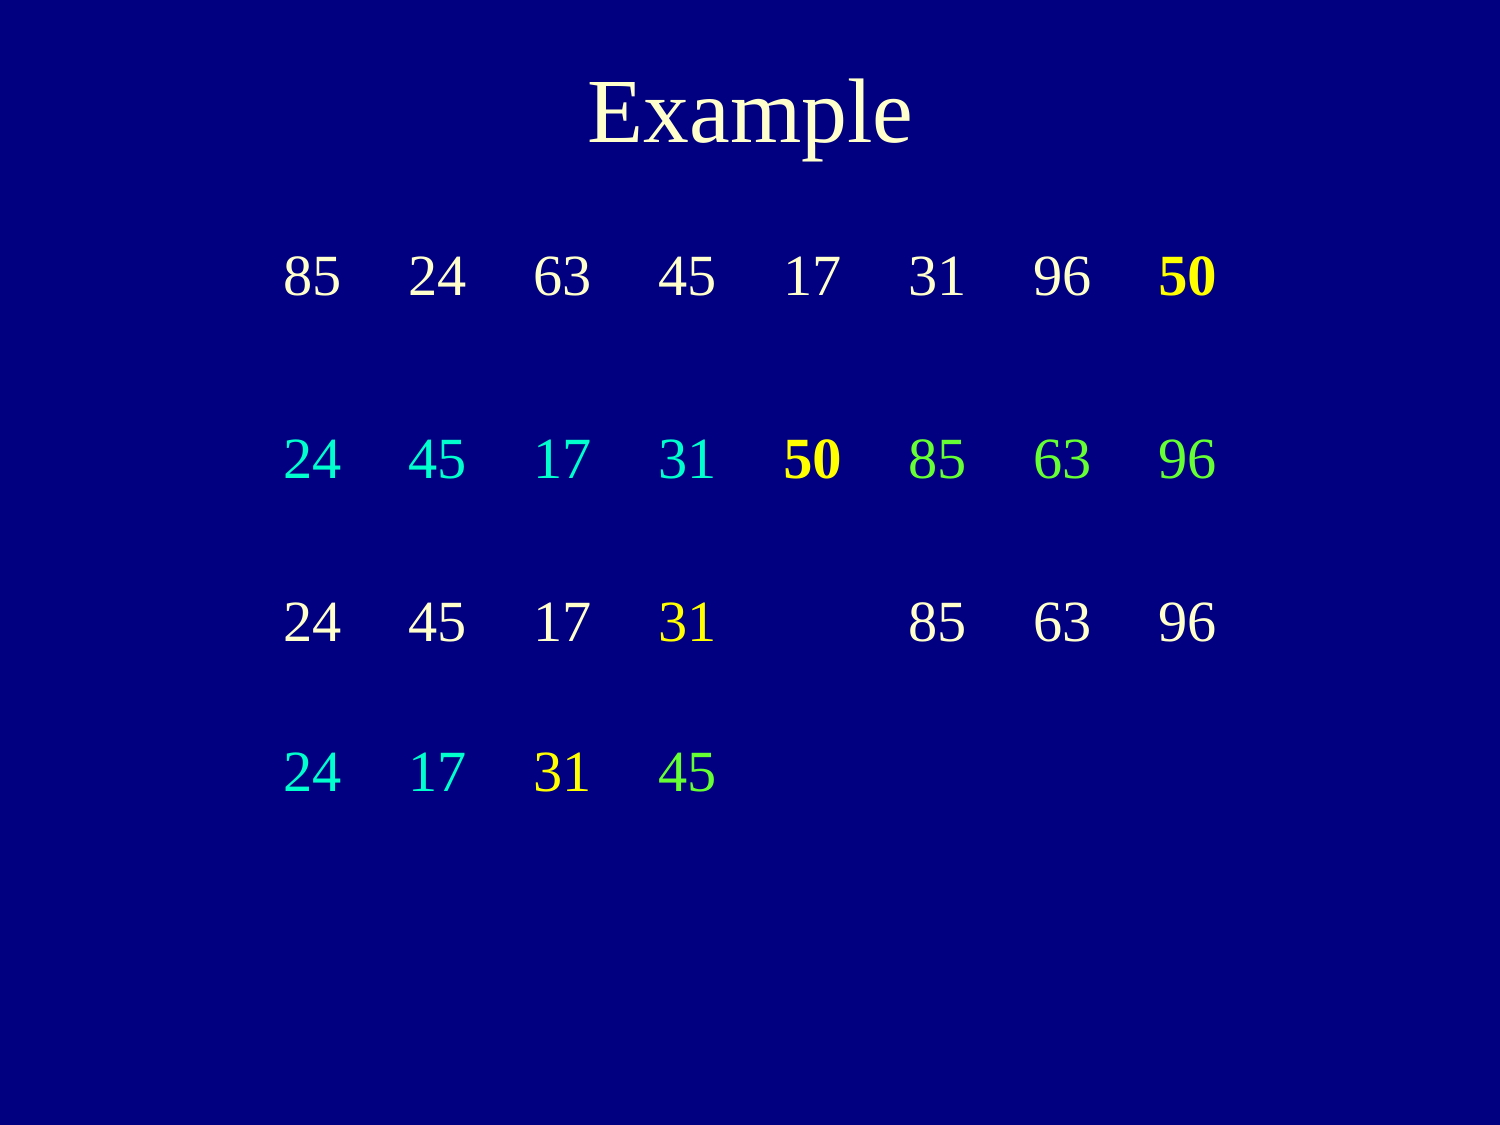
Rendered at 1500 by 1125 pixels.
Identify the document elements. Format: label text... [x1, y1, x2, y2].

table_header 17 [500, 413, 625, 512]
table_header 85 [875, 413, 1000, 512]
table_header 85 [250, 229, 375, 325]
table_header 63 [500, 229, 625, 325]
table_header 17 [500, 575, 625, 675]
table_header 45 [625, 229, 750, 325]
table_header 96 [1000, 229, 1125, 325]
table_header 24 [250, 575, 375, 675]
table_header 24 [375, 229, 500, 325]
table_header 45 [375, 575, 500, 675]
table_header 31 [500, 725, 625, 825]
table_header 45 [625, 725, 750, 825]
table_header 63 [1000, 575, 1125, 675]
table_header 17 [375, 725, 500, 825]
table_header 63 [1000, 413, 1125, 512]
table_header 45 [375, 413, 500, 512]
table_header 50 [1125, 229, 1250, 325]
table_header 17 [750, 229, 875, 325]
table_header 31 [875, 229, 1000, 325]
table_header 85 [875, 575, 1000, 675]
title Example [22, 43, 1480, 169]
table_header 31 [625, 575, 750, 675]
table_header 24 [250, 725, 375, 825]
table_header 96 [1125, 575, 1250, 675]
table_header 96 [1125, 413, 1250, 512]
table_header 50 [750, 413, 875, 512]
table_header 24 [250, 413, 375, 512]
table_header 31 [625, 413, 750, 512]
